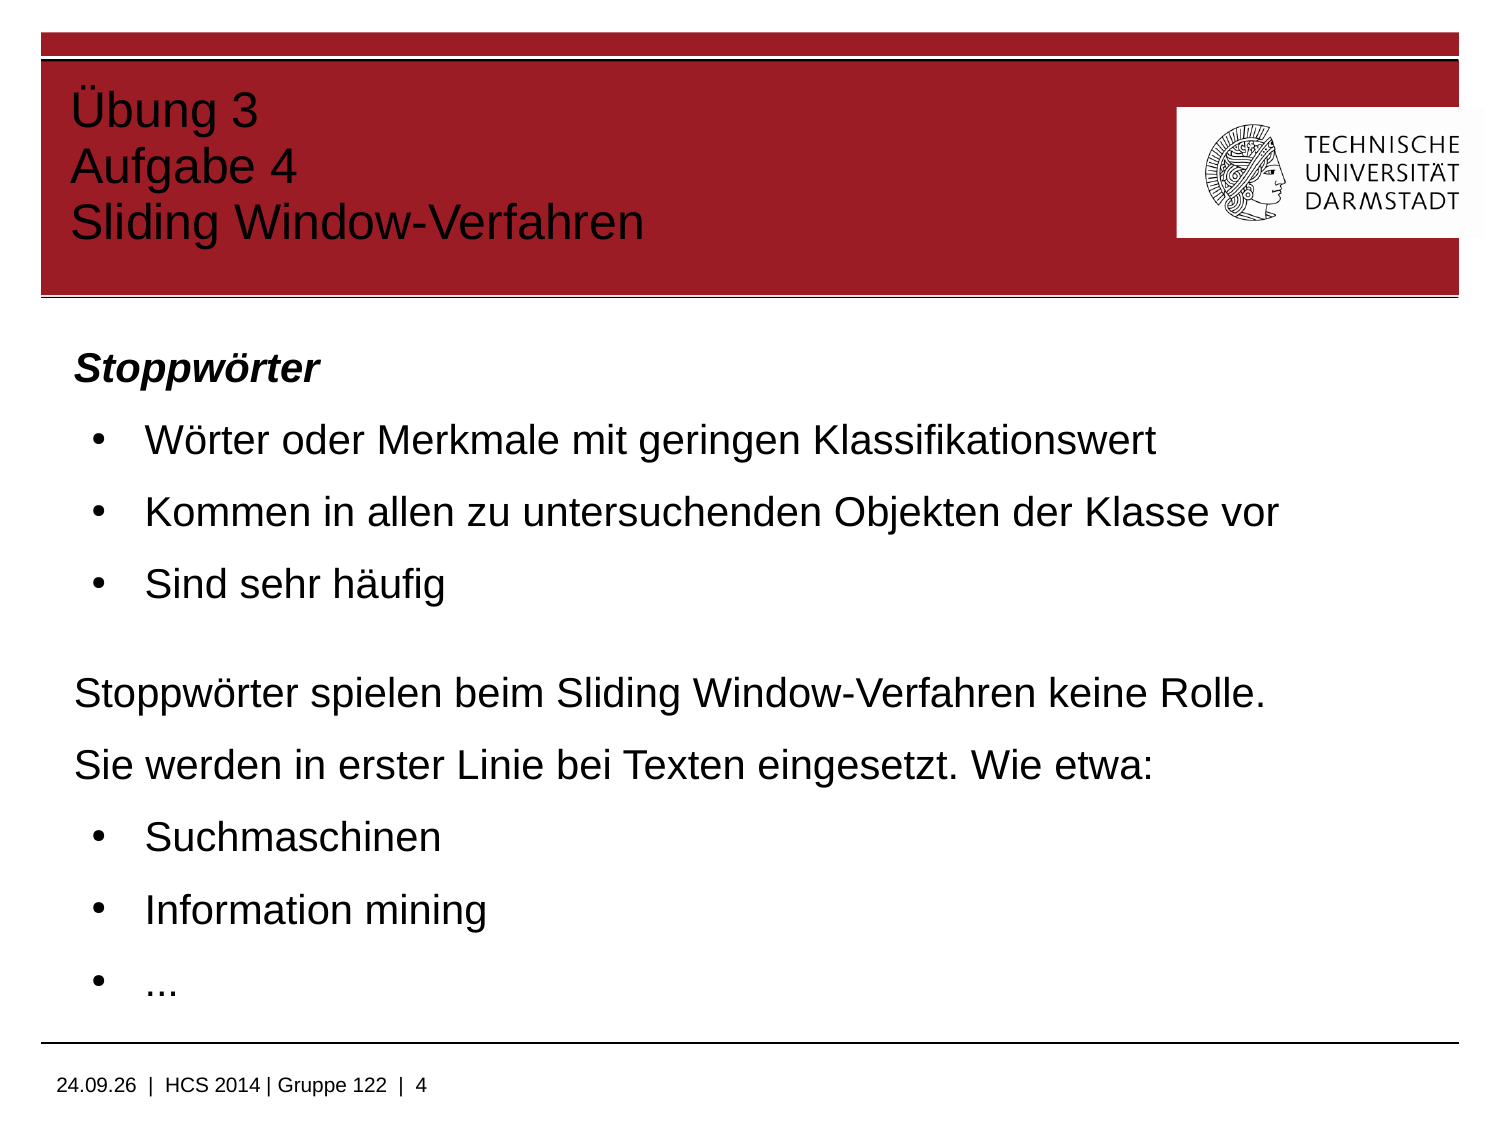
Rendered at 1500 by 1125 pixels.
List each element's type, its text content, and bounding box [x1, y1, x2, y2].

picture [1176, 107, 1484, 238]
title Übung 3 Aufgabe 4 Sliding Window-Verfahren [70, 82, 1161, 250]
list Stoppwörter Wörter oder Merkmale mit geringen Klassifikationswert Kommen in allen zu untersuchenden Objekten der Klasse vor Sind sehr häufig Stoppwörter spielen beim Sliding Window-Verfahren keine Rolle. Sie werden in erster Linie bei Texten eingesetzt. Wie etwa: Suchmaschinen Information mining ... [73, 330, 1430, 1028]
